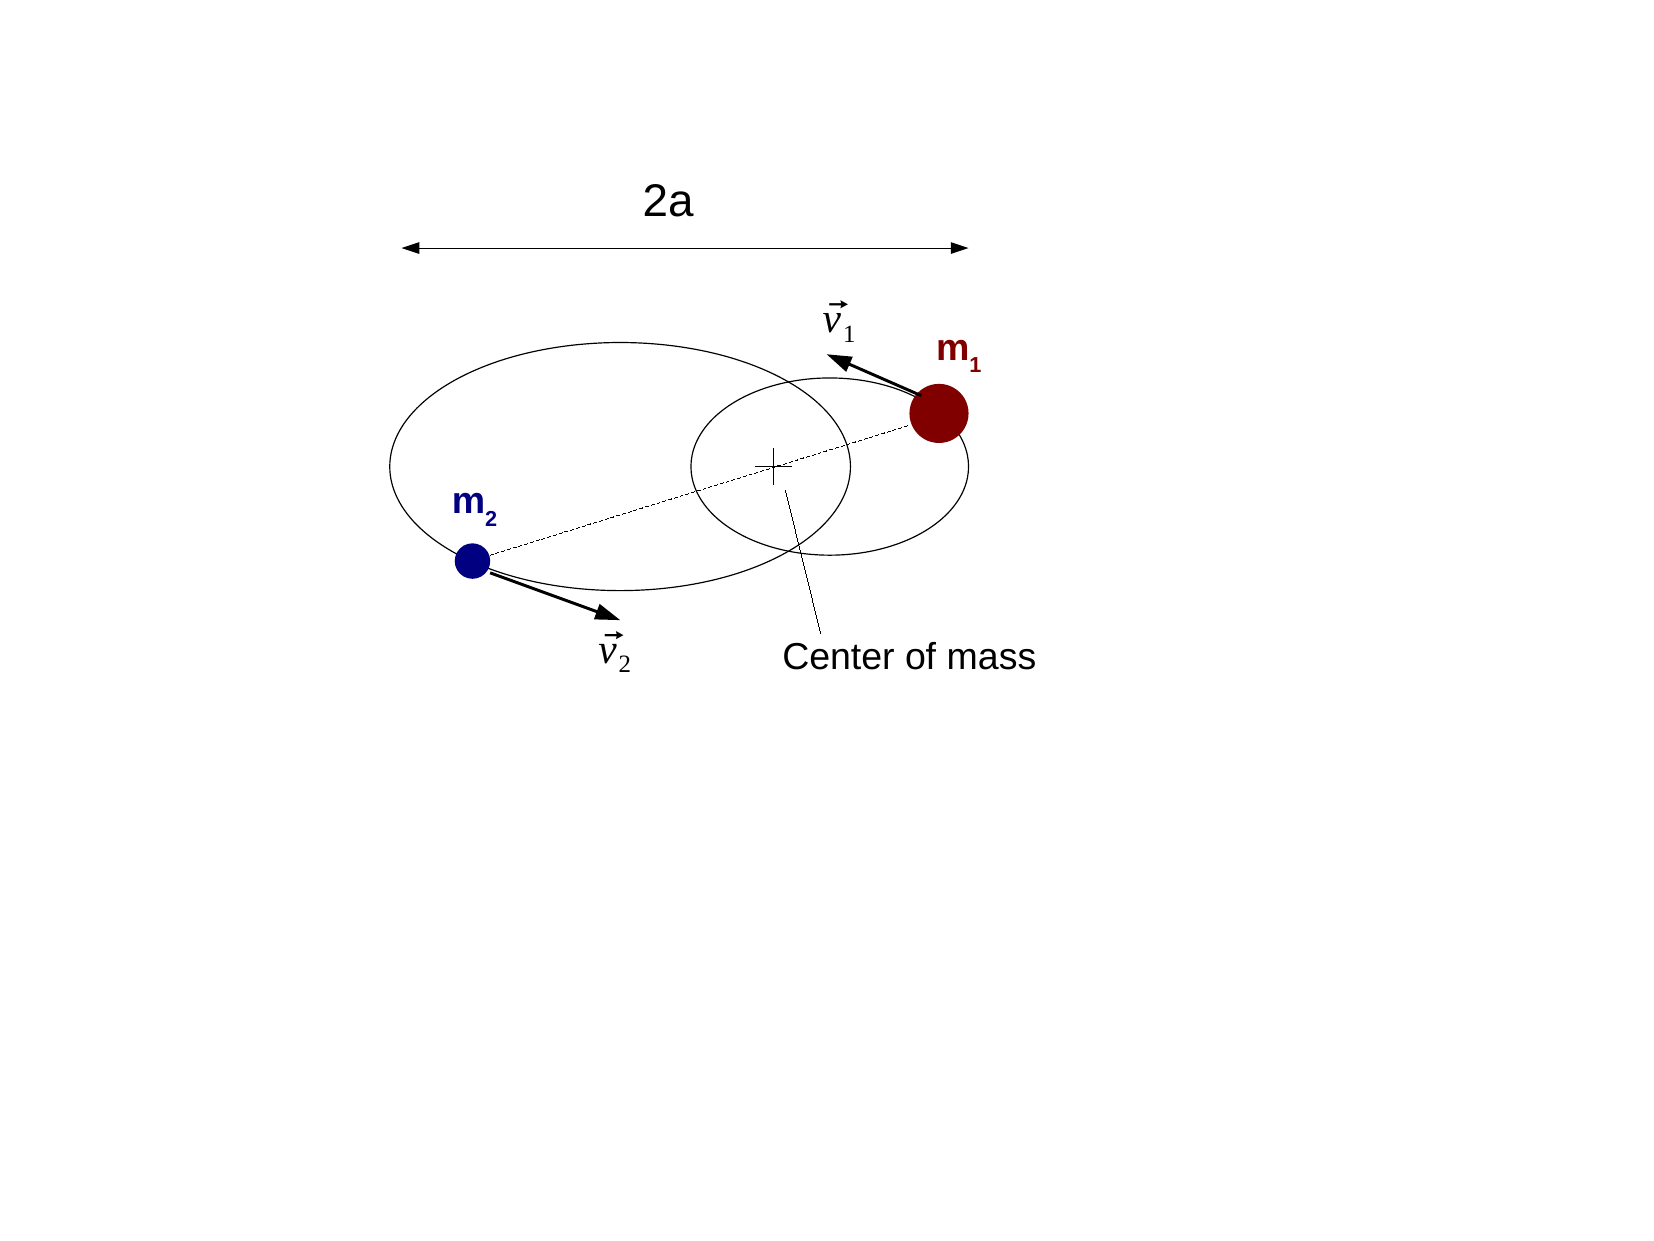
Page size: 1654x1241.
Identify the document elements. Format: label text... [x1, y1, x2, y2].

text_box [454, 549, 491, 579]
text_box Center of mass [767, 628, 1052, 697]
text_box [909, 395, 969, 443]
text_box m2 [437, 472, 512, 549]
text_box [755, 448, 774, 467]
text_box 2a [627, 167, 709, 249]
chart [590, 626, 638, 679]
text_box m1 [921, 318, 997, 396]
chart [814, 295, 934, 355]
